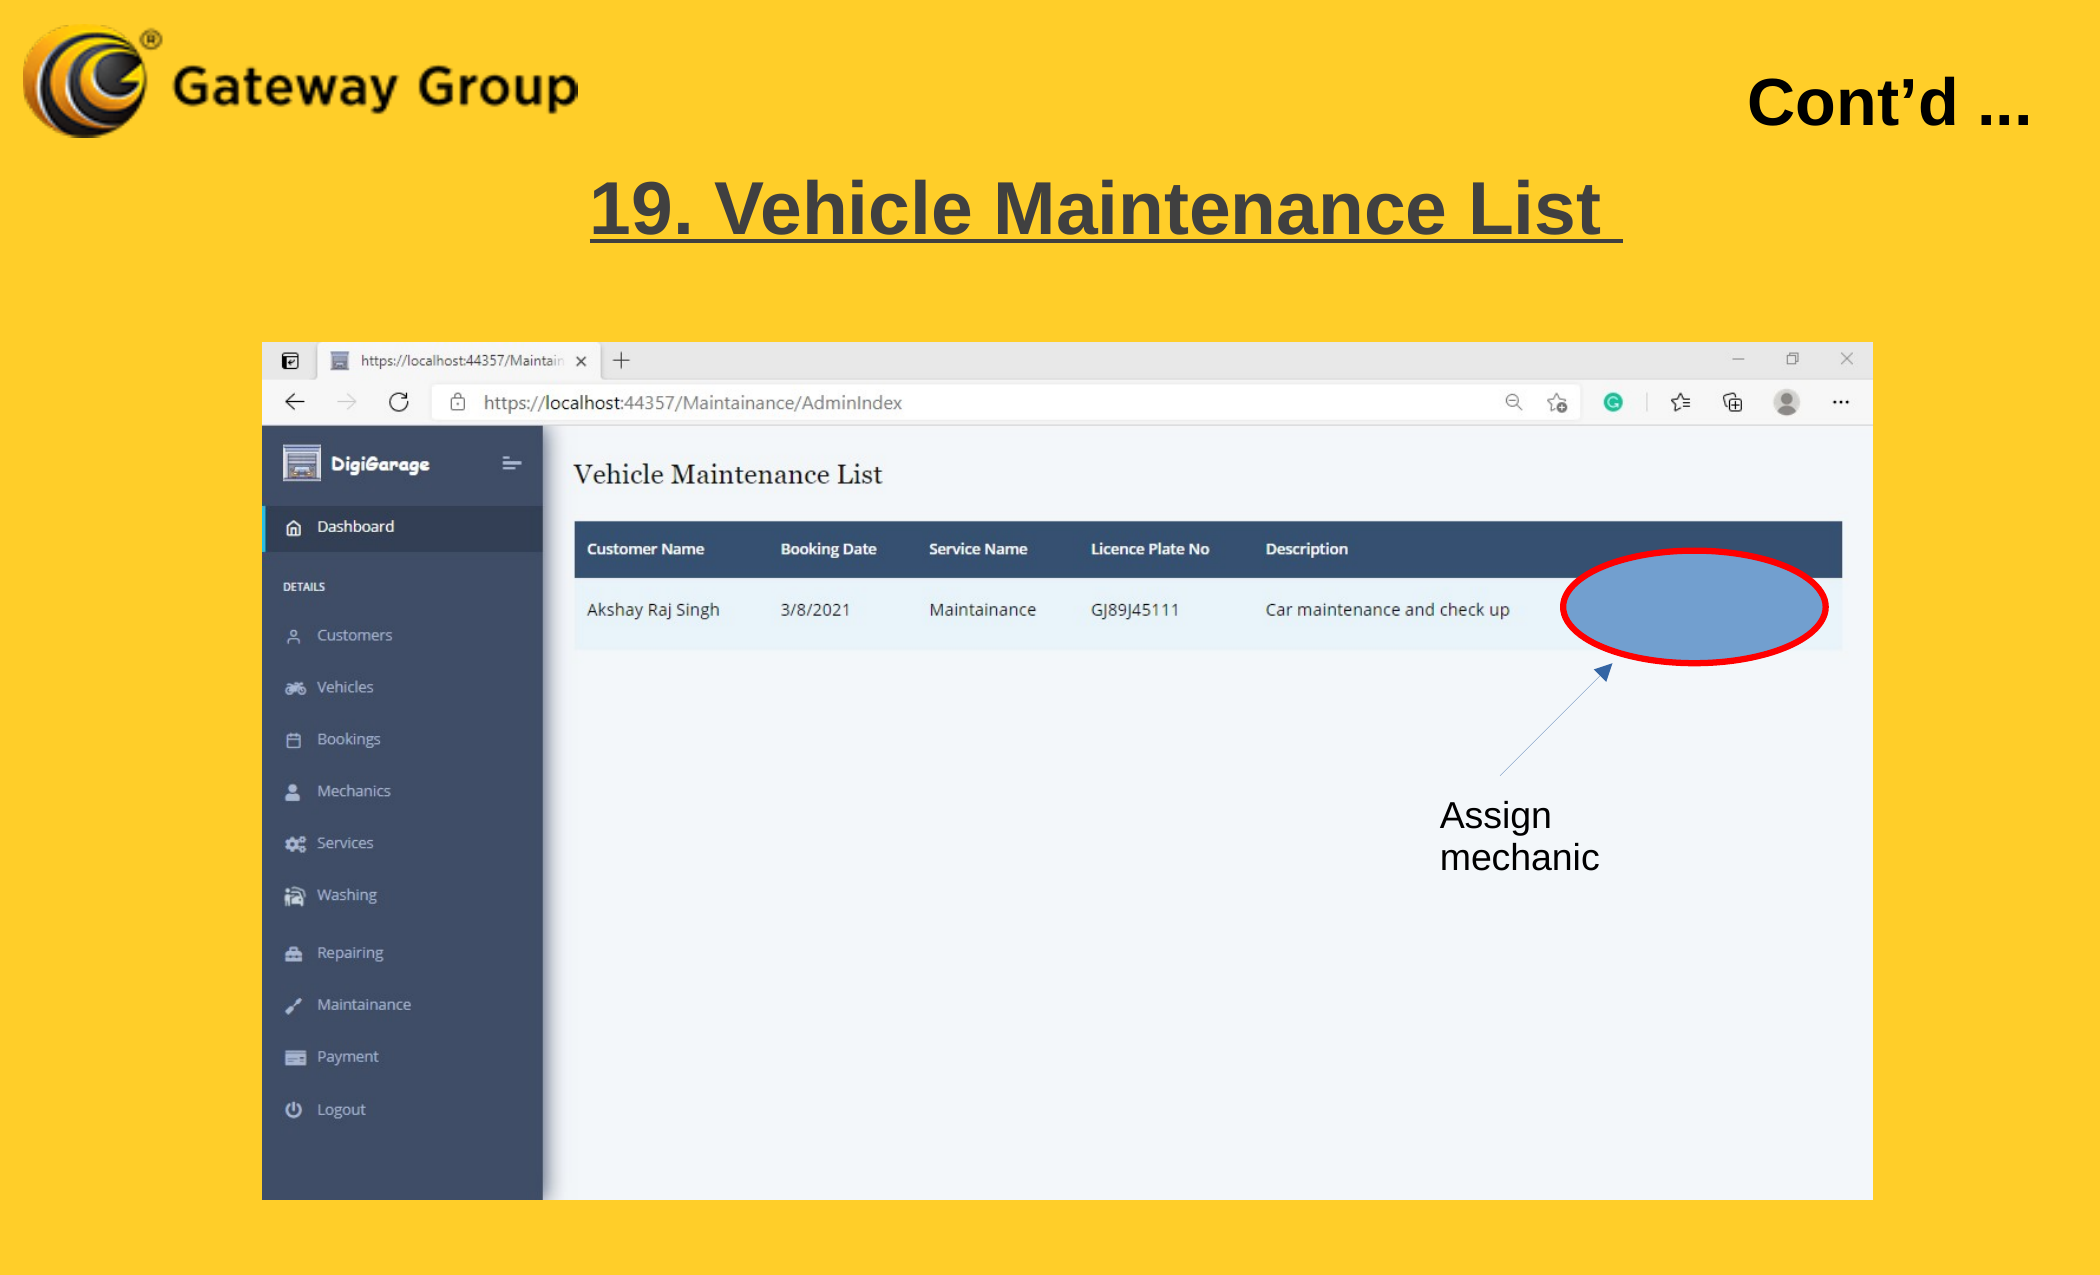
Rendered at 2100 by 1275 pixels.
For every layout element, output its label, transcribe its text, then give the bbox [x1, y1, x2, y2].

text_box 19. Vehicle Maintenance List [412, 159, 1801, 342]
text_box Cont’d ... [1732, 57, 2063, 147]
text_box [1563, 550, 1826, 664]
picture [23, 24, 578, 138]
text_box Assign mechanic [1425, 787, 1688, 887]
picture [262, 342, 1873, 1201]
